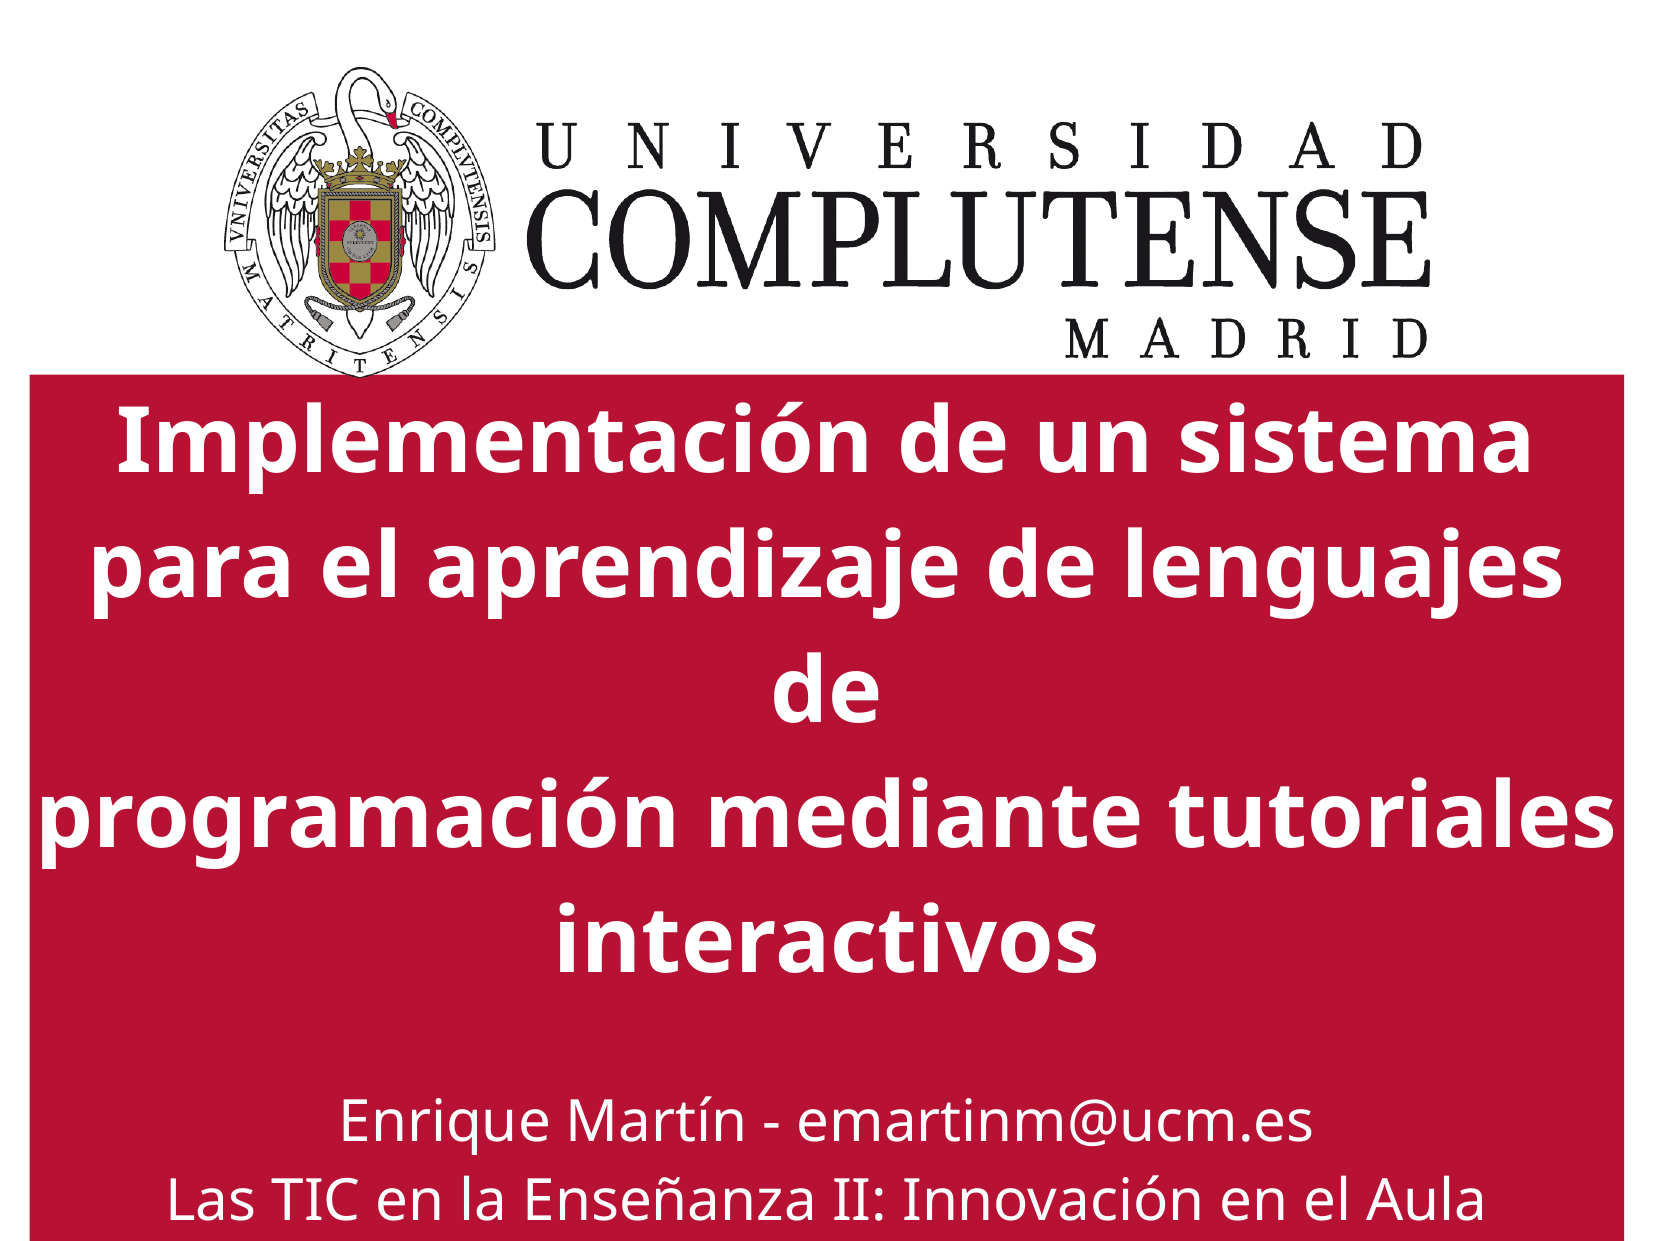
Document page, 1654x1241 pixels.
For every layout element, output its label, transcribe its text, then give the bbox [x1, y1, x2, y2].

subtitle Implementación de un sistema para el aprendizaje de lenguajes de programación mediante tutoriales interactivos Enrique Martín - emartinm@ucm.es Las TIC en la Enseñanza II: Innovación en el Aula 9 de mayo de 2018 - Fac. Odontología, UCM [29, 483, 1625, 1208]
picture [224, 67, 1430, 378]
